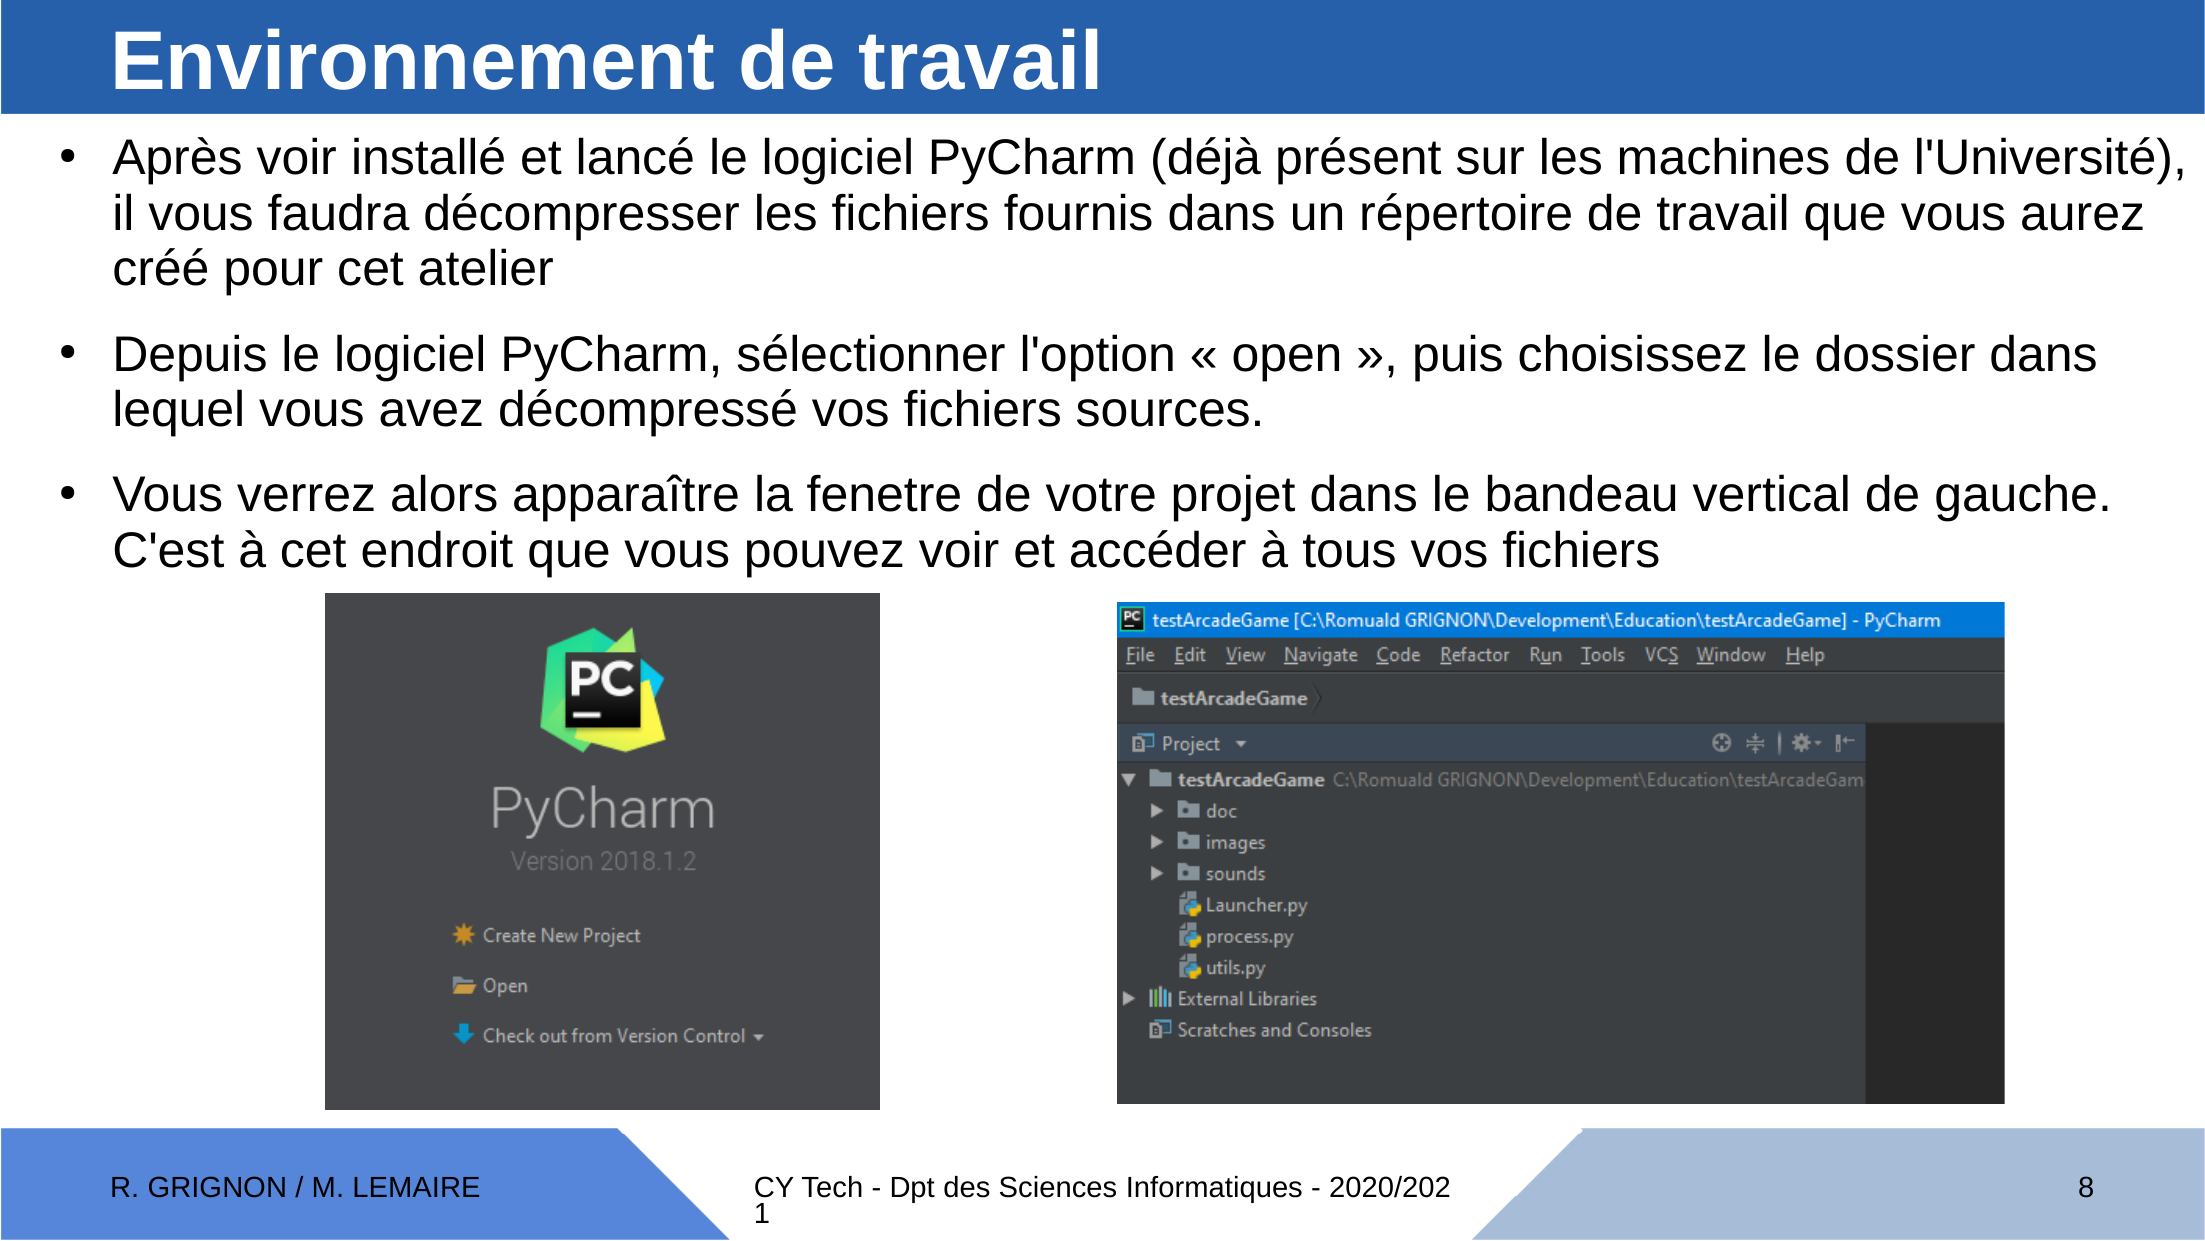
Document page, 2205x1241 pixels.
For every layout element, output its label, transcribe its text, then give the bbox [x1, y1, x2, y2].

picture [0, 0, 2205, 1241]
list Après voir installé et lancé le logiciel PyCharm (déjà présent sur les machines de l'Université), il vous faudra décompresser les fichiers fournis dans un répertoire de travail que vous aurez créé pour cet atelier Depuis le logiciel PyCharm, sélectionner l'option « open », puis choisissez le dossier dans lequel vous avez décompressé vos fichiers sources. Vous verrez alors apparaître la fenetre de votre projet dans le bandeau vertical de gauche. C'est à cet endroit que vous pouvez voir et accéder à tous vos fichiers [41, 199, 2191, 1069]
title Environnement de travail [110, 49, 2095, 199]
